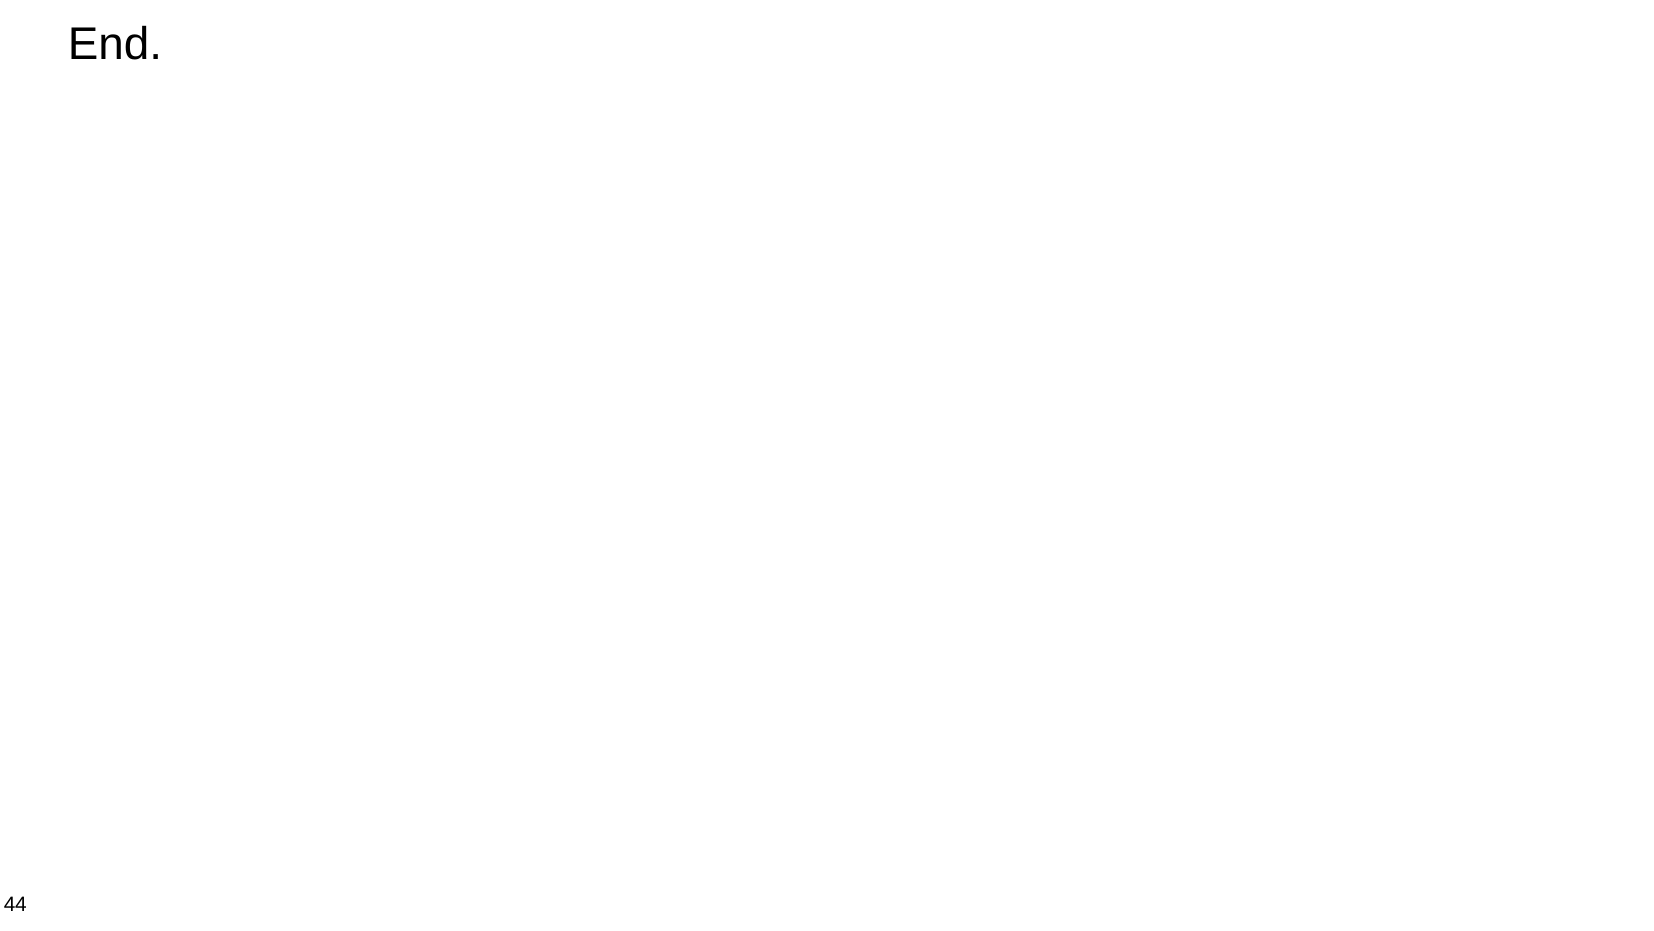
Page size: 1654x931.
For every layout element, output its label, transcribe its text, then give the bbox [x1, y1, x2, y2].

text_box <number> [0, 885, 113, 924]
subtitle End. [67, 17, 1557, 428]
